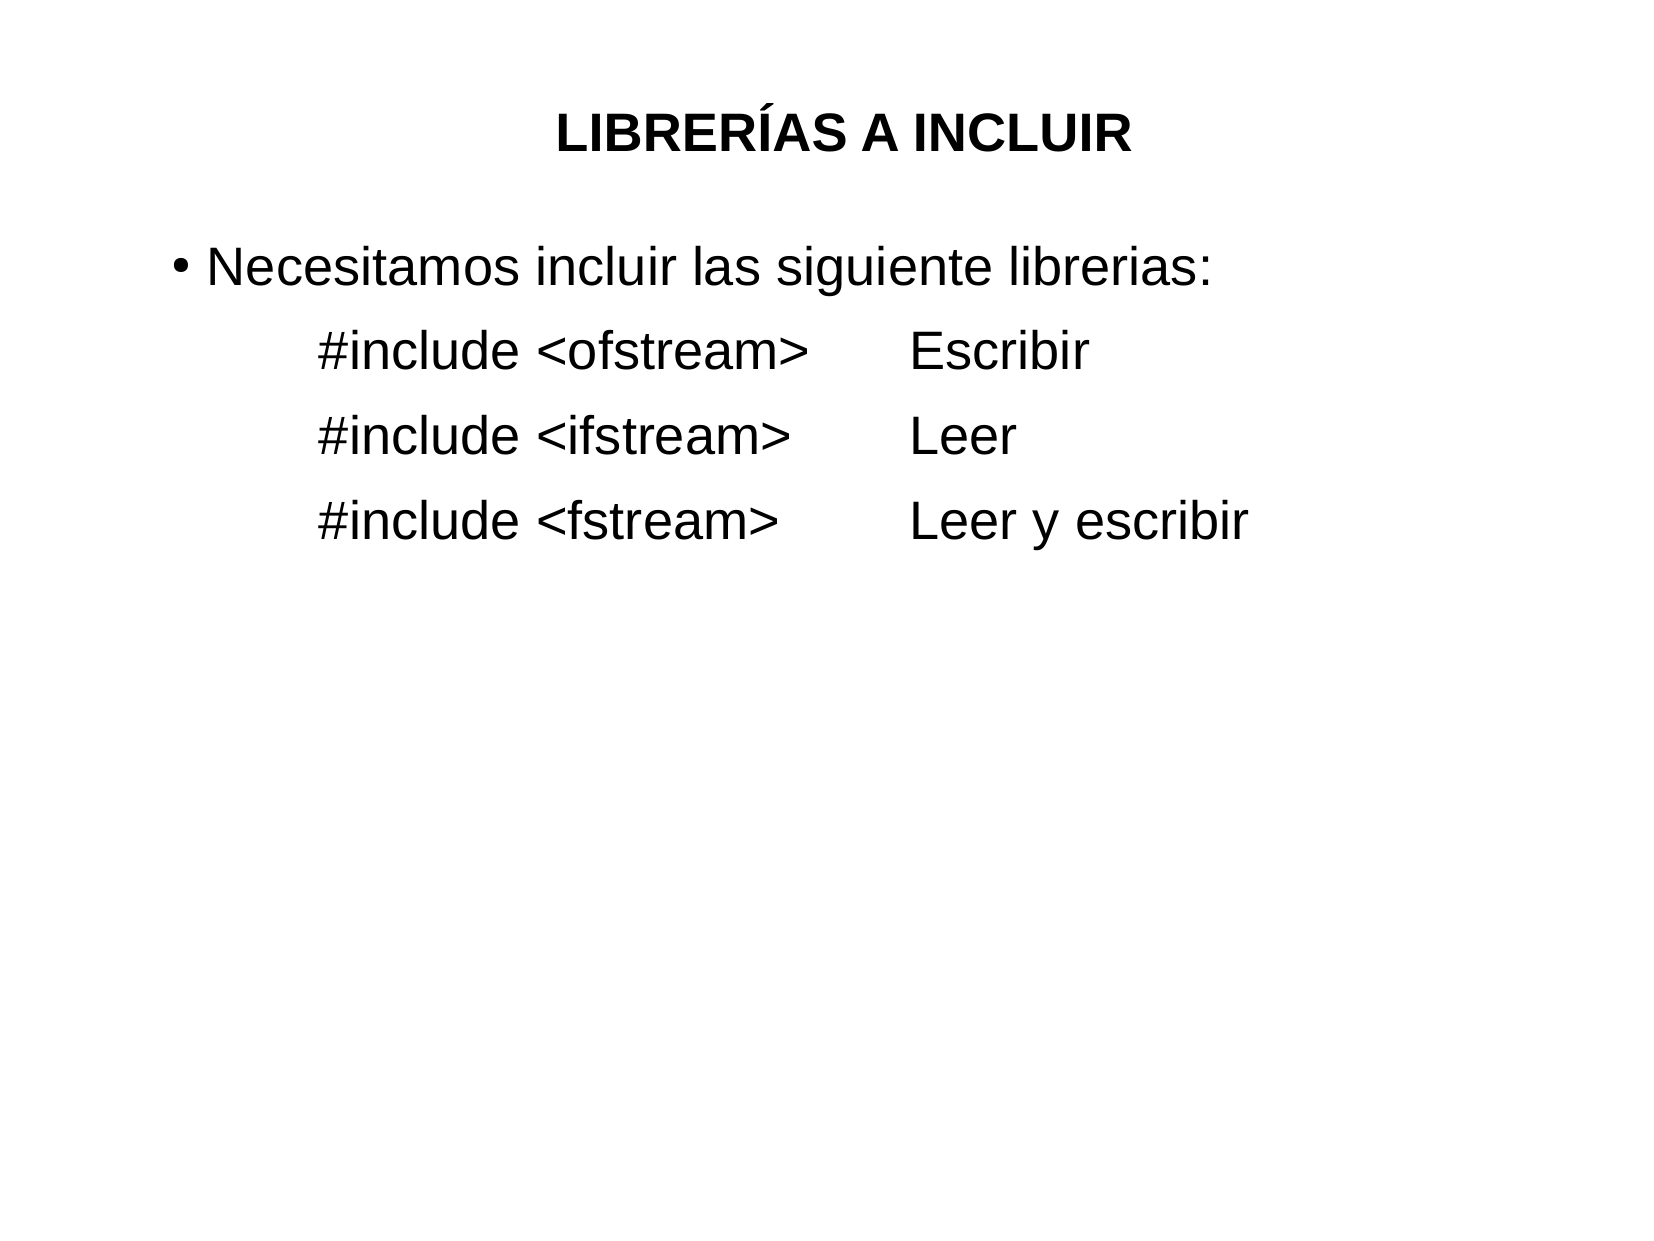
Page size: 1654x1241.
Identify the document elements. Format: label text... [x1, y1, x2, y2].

subtitle Necesitamos incluir las siguiente librerias: #include <ofstream> Escribir #include <ifstream> Leer #include <fstream> Leer y escribir [171, 236, 1483, 1126]
title LIBRERÍAS A INCLUIR [82, 29, 1571, 237]
